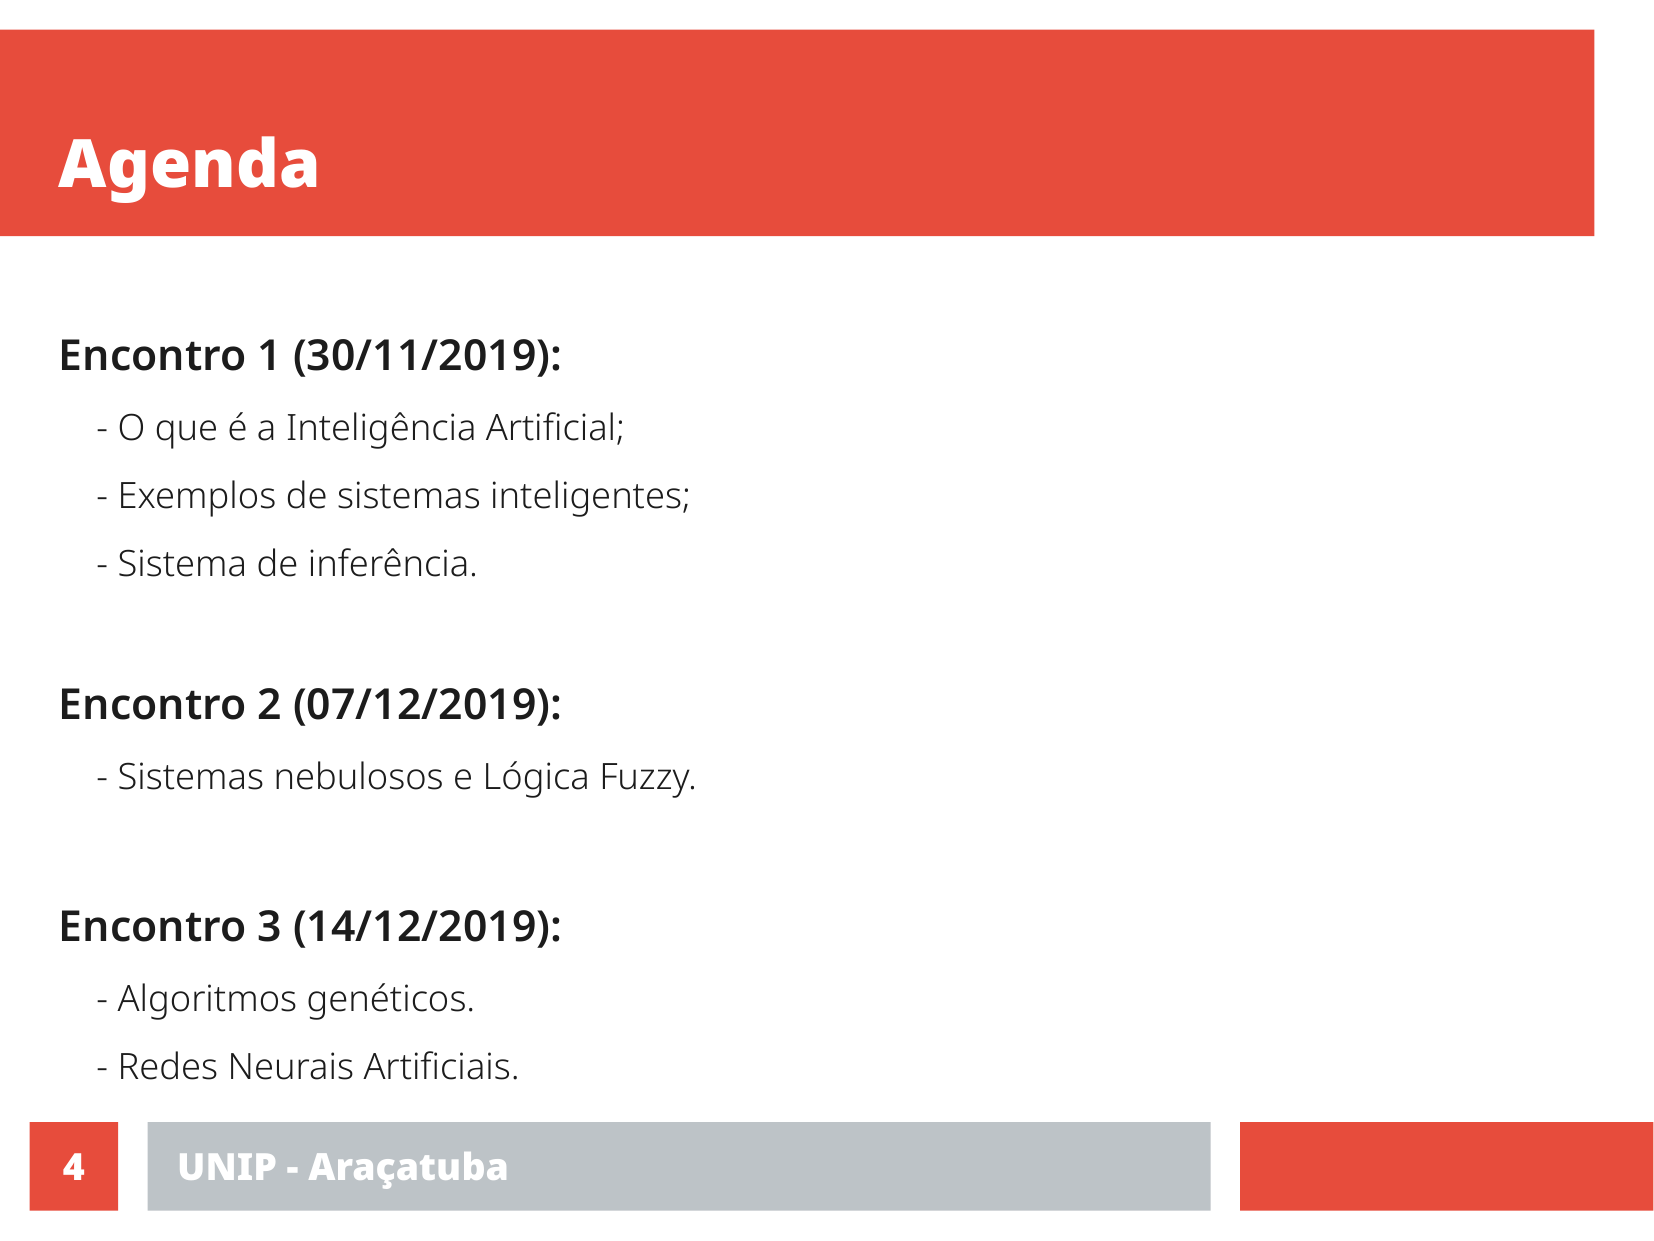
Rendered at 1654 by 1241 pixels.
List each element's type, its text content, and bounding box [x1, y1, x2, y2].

list Encontro 1 (30/11/2019): - O que é a Inteligência Artificial; - Exemplos de sistemas inteligentes; - Sistema de inferência. Encontro 2 (07/12/2019): - Sistemas nebulosos e Lógica Fuzzy. Encontro 3 (14/12/2019): - Algoritmos genéticos. - Redes Neurais Artificiais. [59, 324, 1565, 1093]
title Agenda [59, 59, 1595, 207]
